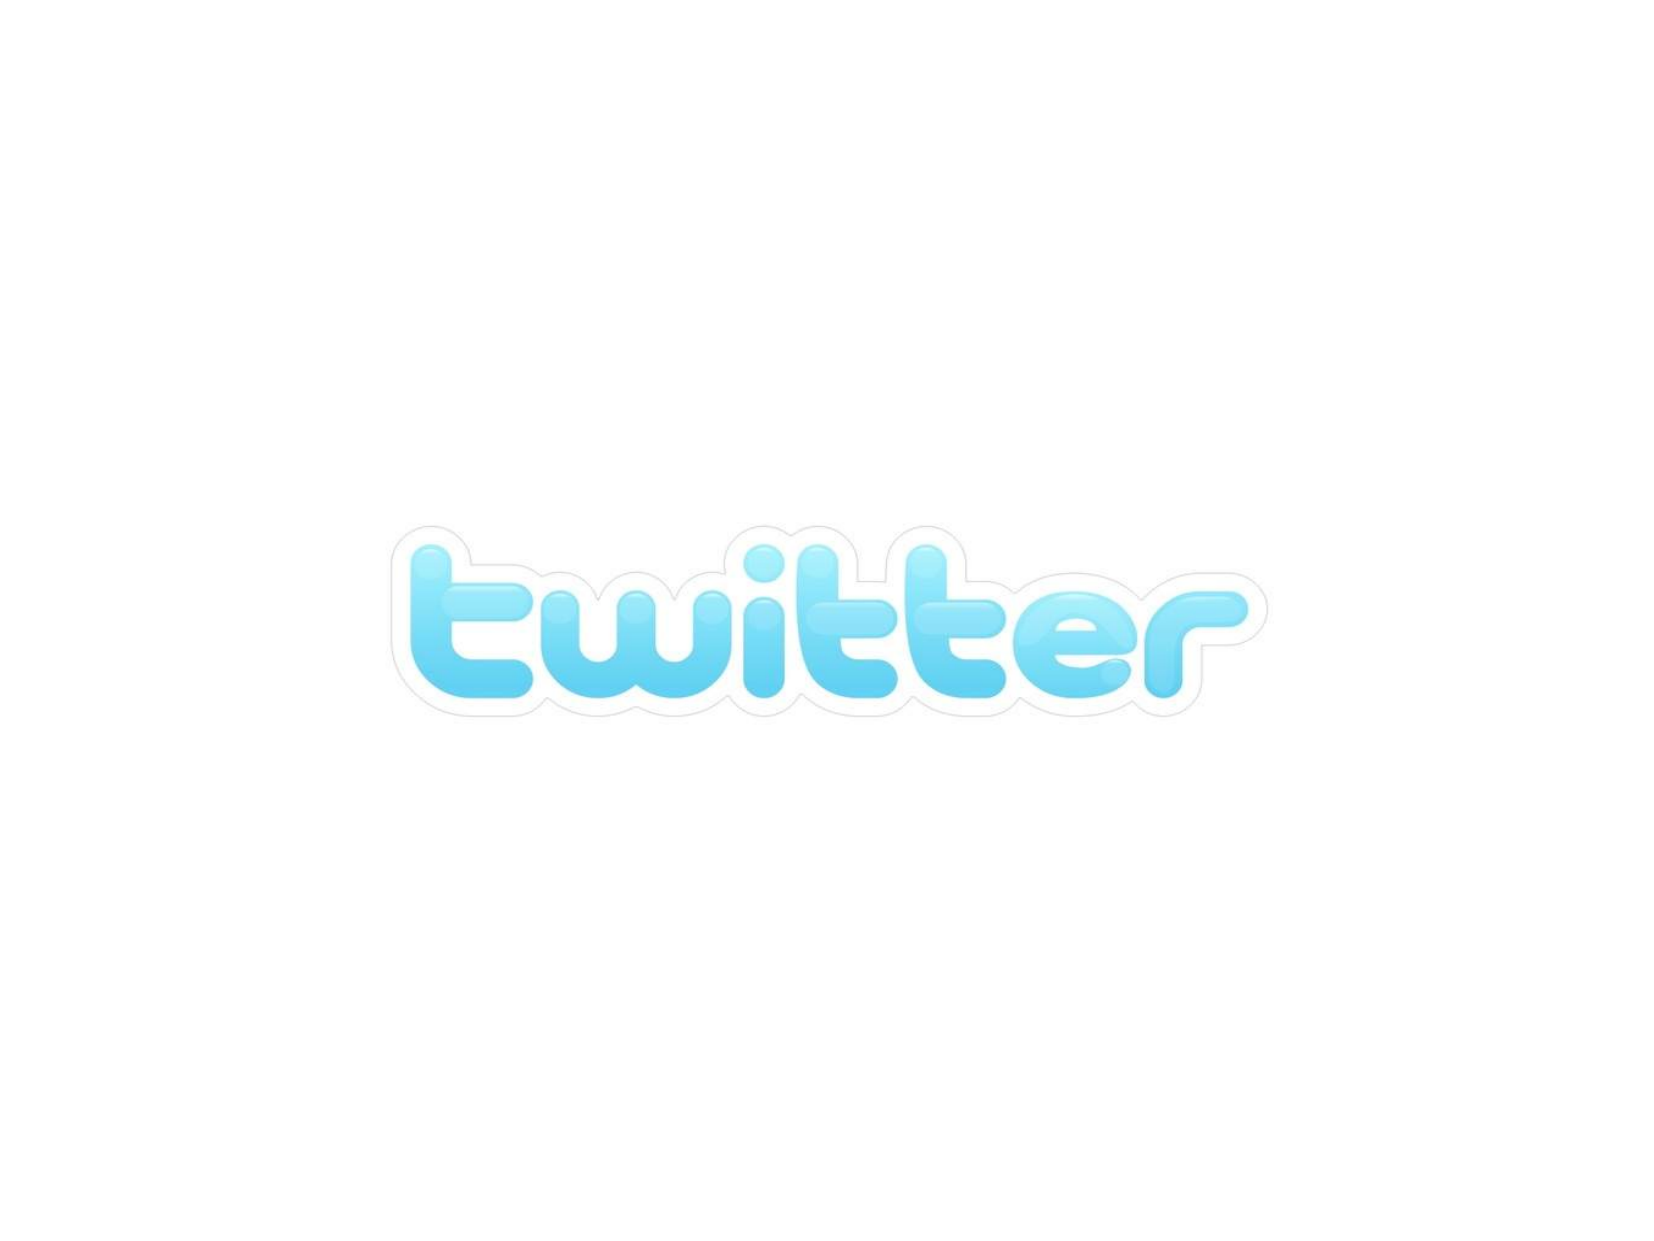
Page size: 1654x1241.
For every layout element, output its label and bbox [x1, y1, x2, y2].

picture [337, 449, 1313, 788]
